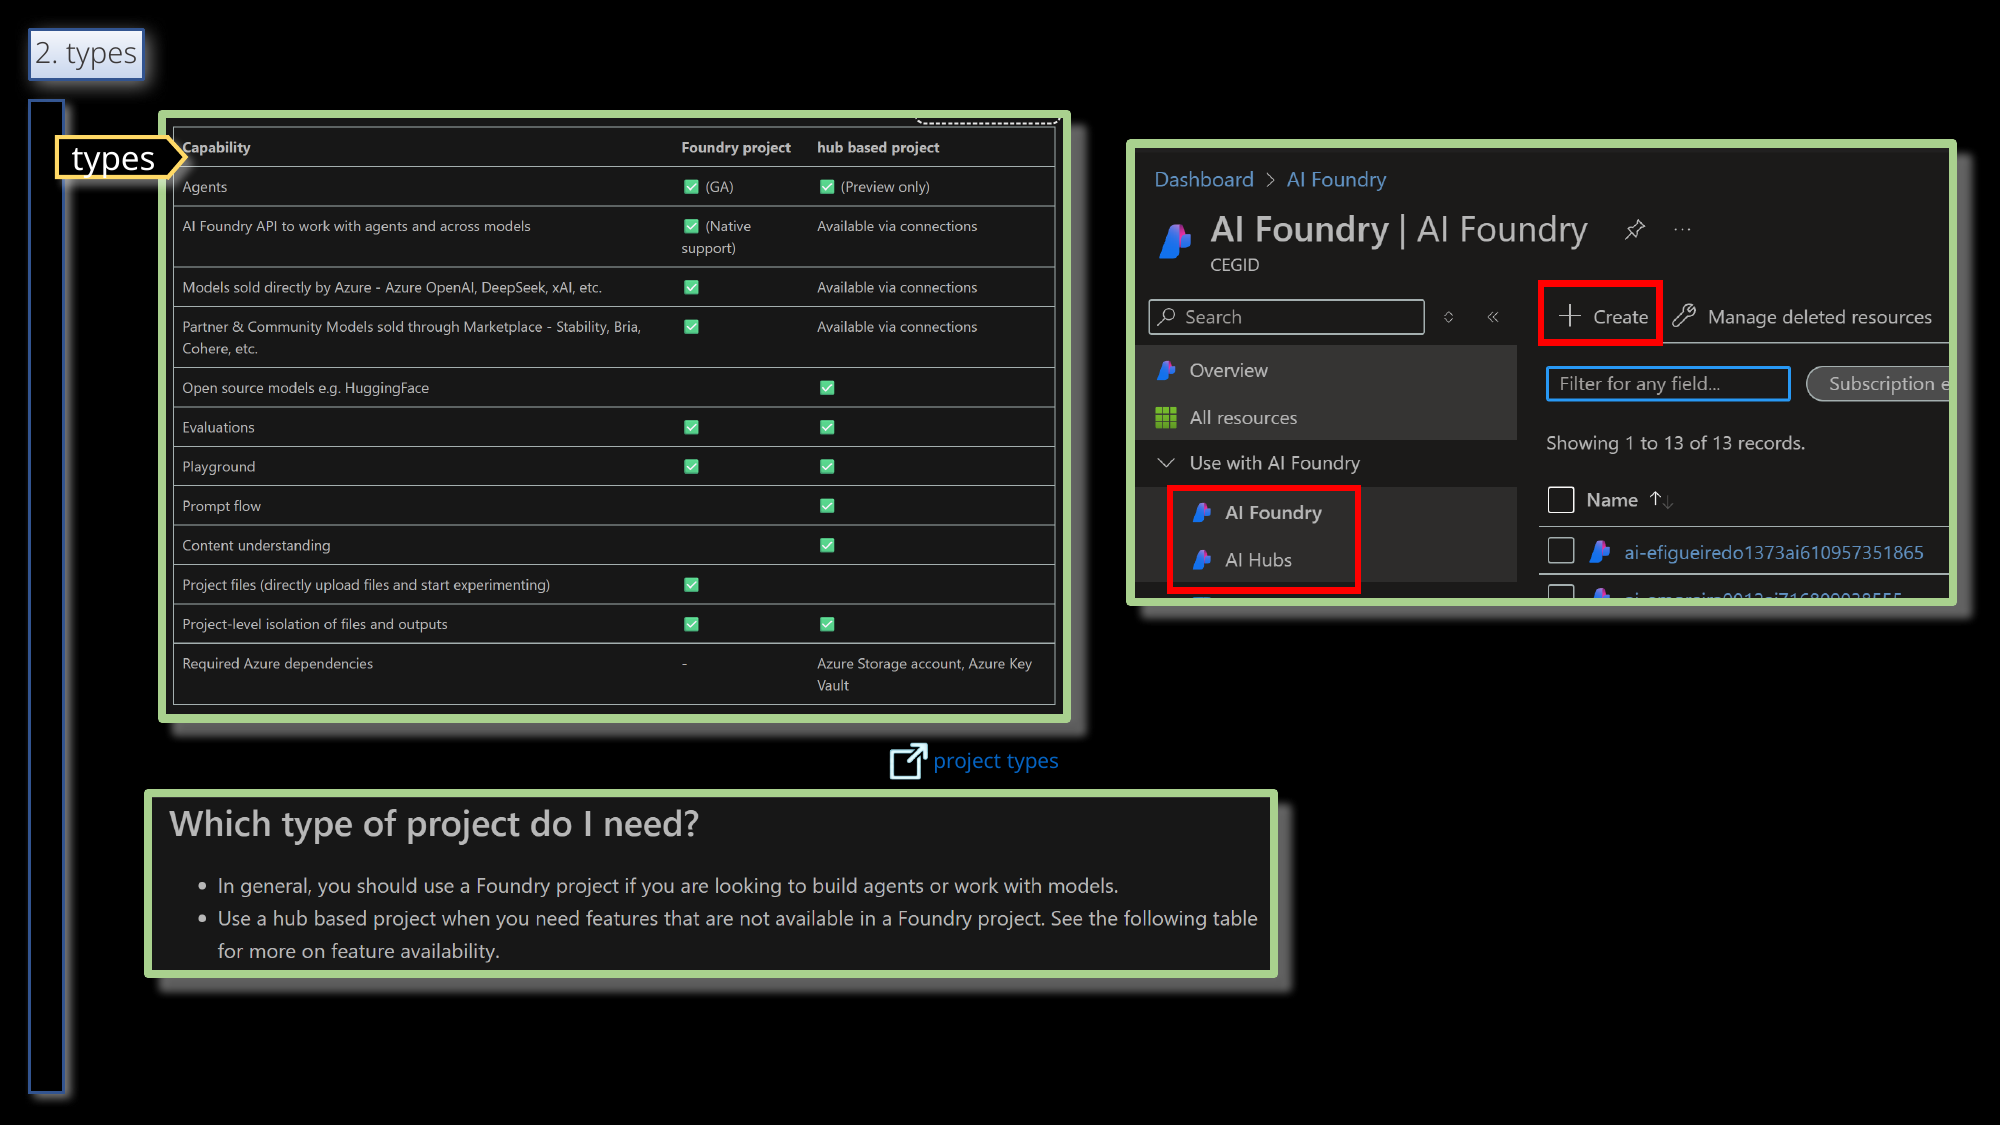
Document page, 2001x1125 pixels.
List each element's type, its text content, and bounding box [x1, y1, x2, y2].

picture [1134, 147, 1949, 598]
picture [885, 738, 932, 784]
title 2. types [30, 29, 143, 80]
text_box [29, 100, 64, 1093]
picture [152, 797, 1270, 970]
text_box project types [932, 740, 1075, 784]
text_box types [106, 154, 116, 168]
text_box types [56, 137, 186, 178]
picture [165, 118, 1063, 715]
